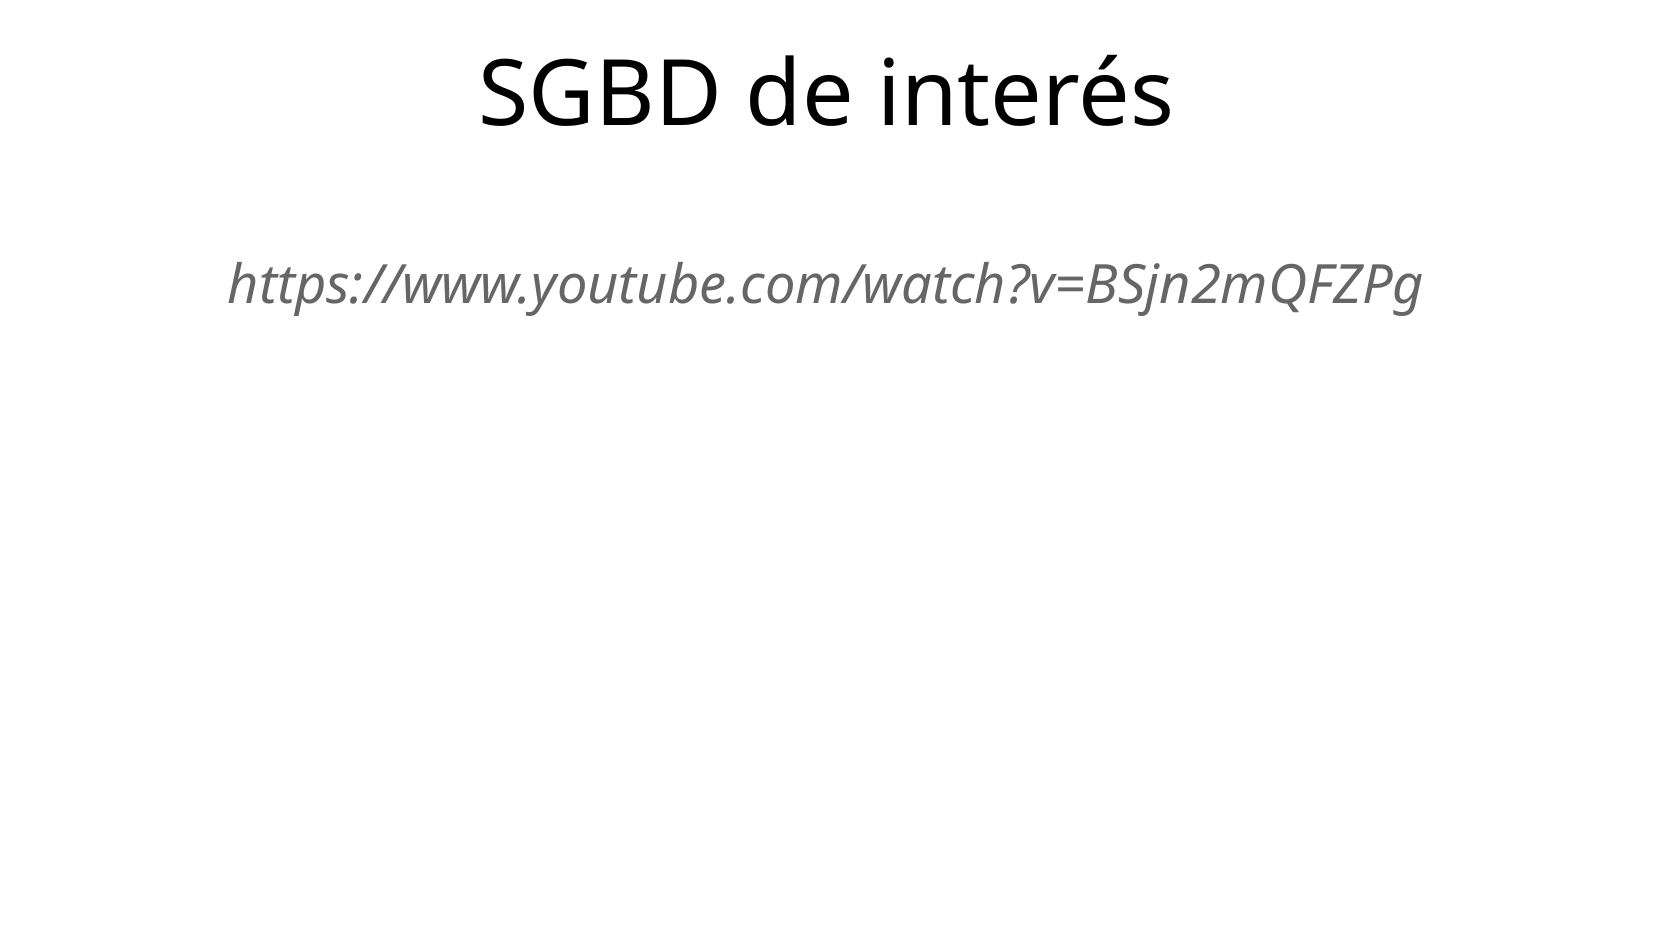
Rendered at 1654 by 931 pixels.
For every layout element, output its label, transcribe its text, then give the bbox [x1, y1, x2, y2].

title SGBD de interés [82, 37, 1571, 142]
list https://www.youtube.com/watch?v=BSjn2mQFZPg [82, 153, 1571, 875]
